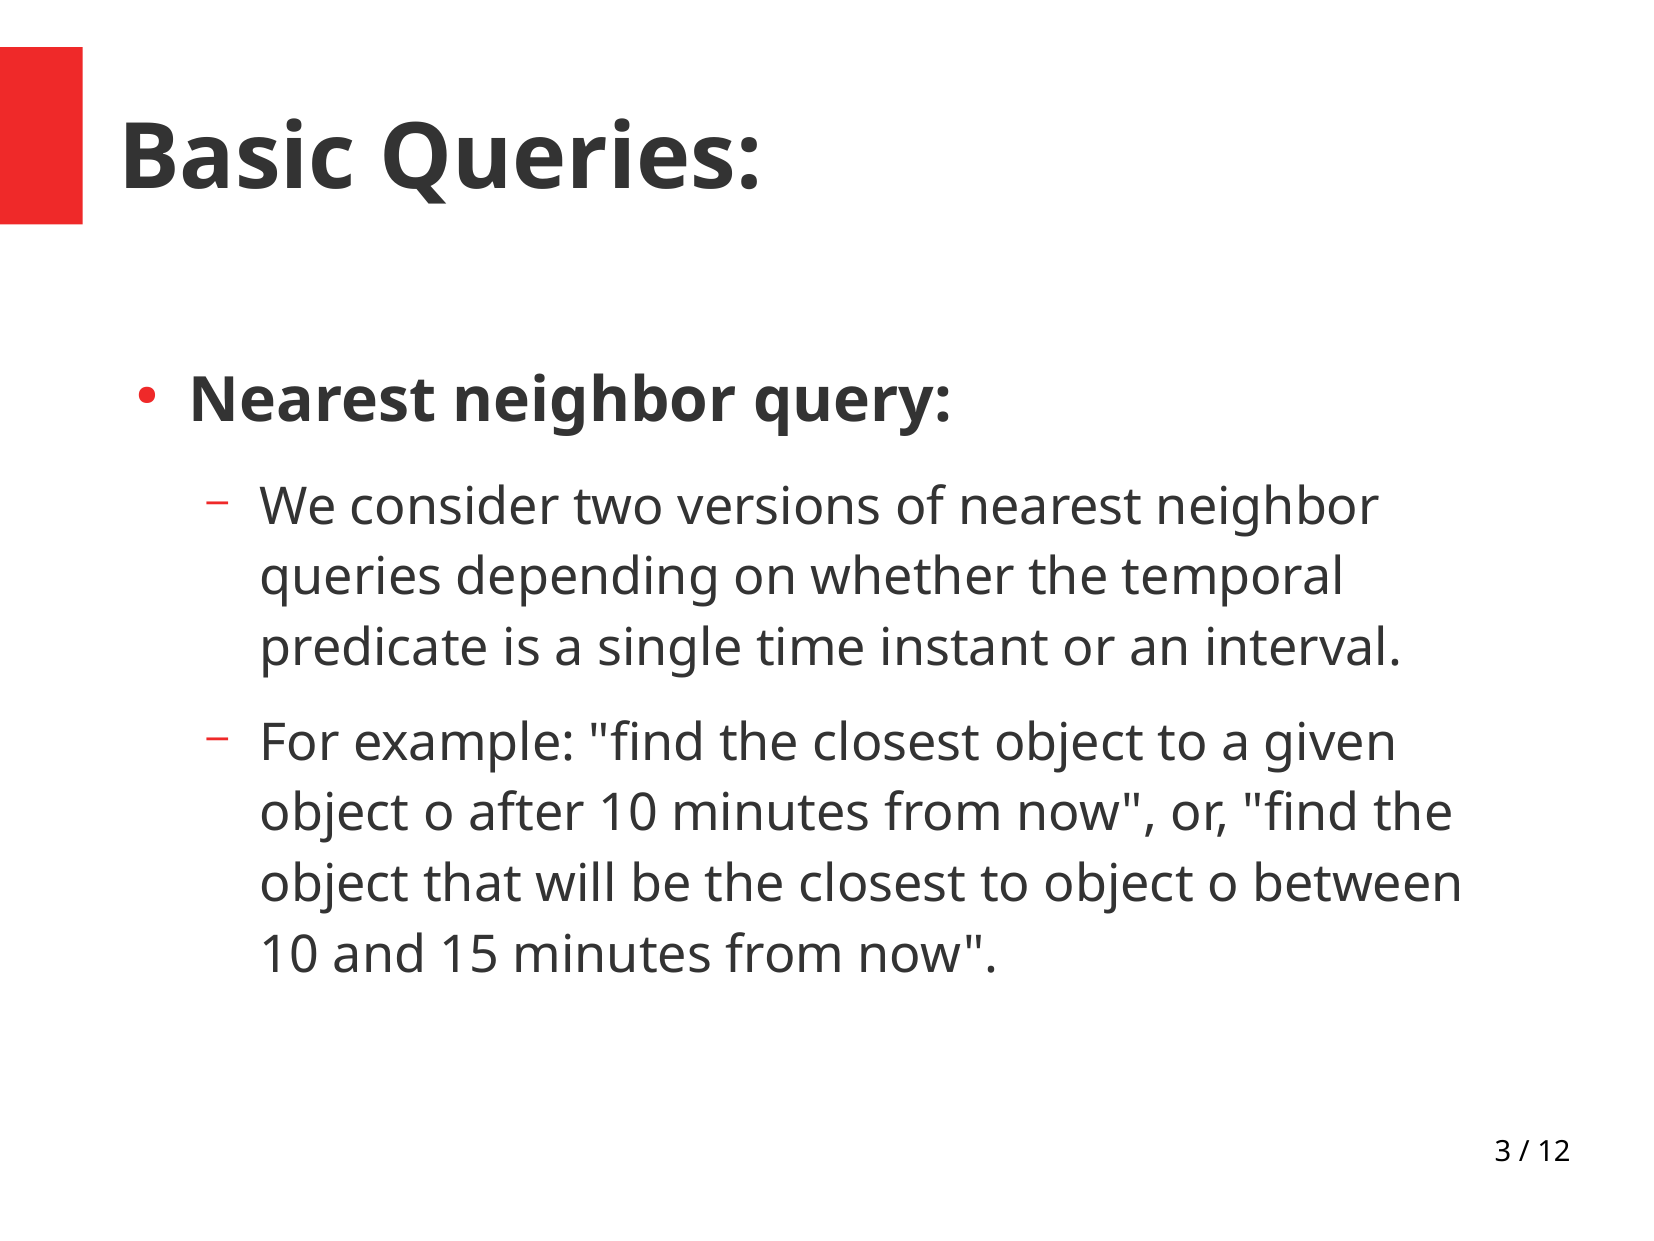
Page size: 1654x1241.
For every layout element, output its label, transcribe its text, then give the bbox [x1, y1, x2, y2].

title Basic Queries: [118, 49, 1571, 257]
list Nearest neighbor query: We consider two versions of nearest neighbor queries depending on whether the temporal predicate is a single time instant or an interval. For example: "find the closest object to a given object o after 10 minutes from now", or, "find the object that will be the closest to object o between 10 and 15 minutes from now". [118, 354, 1536, 1074]
